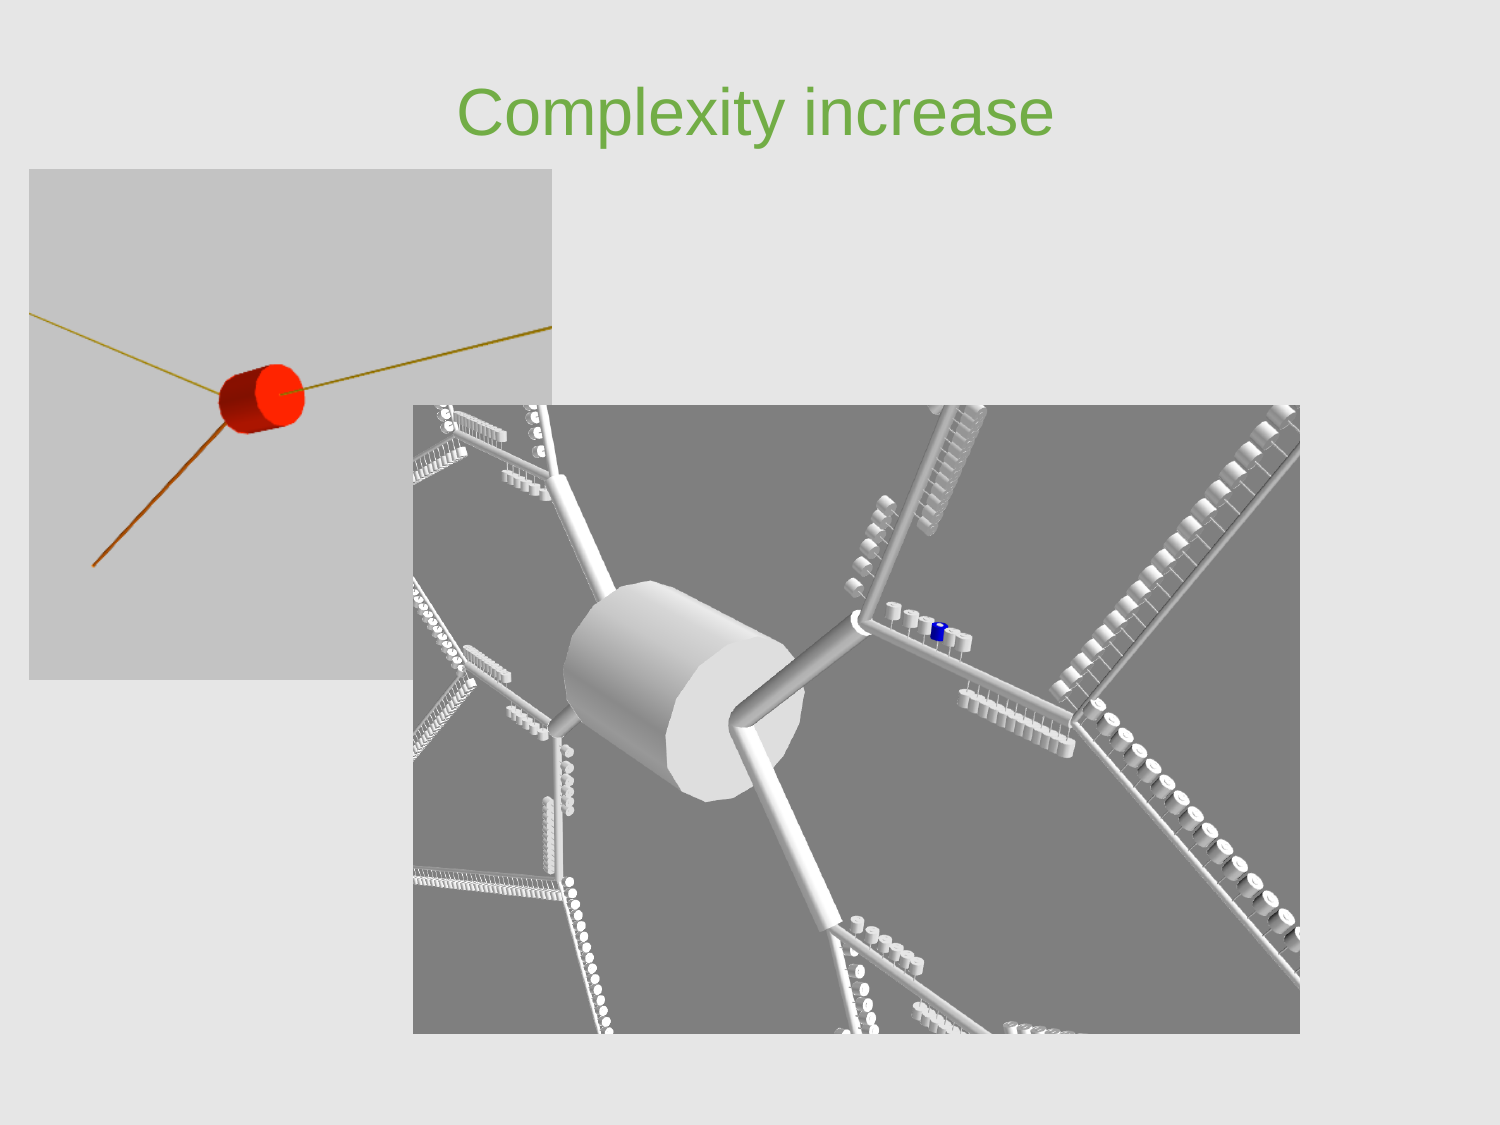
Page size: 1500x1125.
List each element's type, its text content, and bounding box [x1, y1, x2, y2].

title Complexity increase [87, 50, 1426, 176]
picture [29, 169, 1300, 1034]
